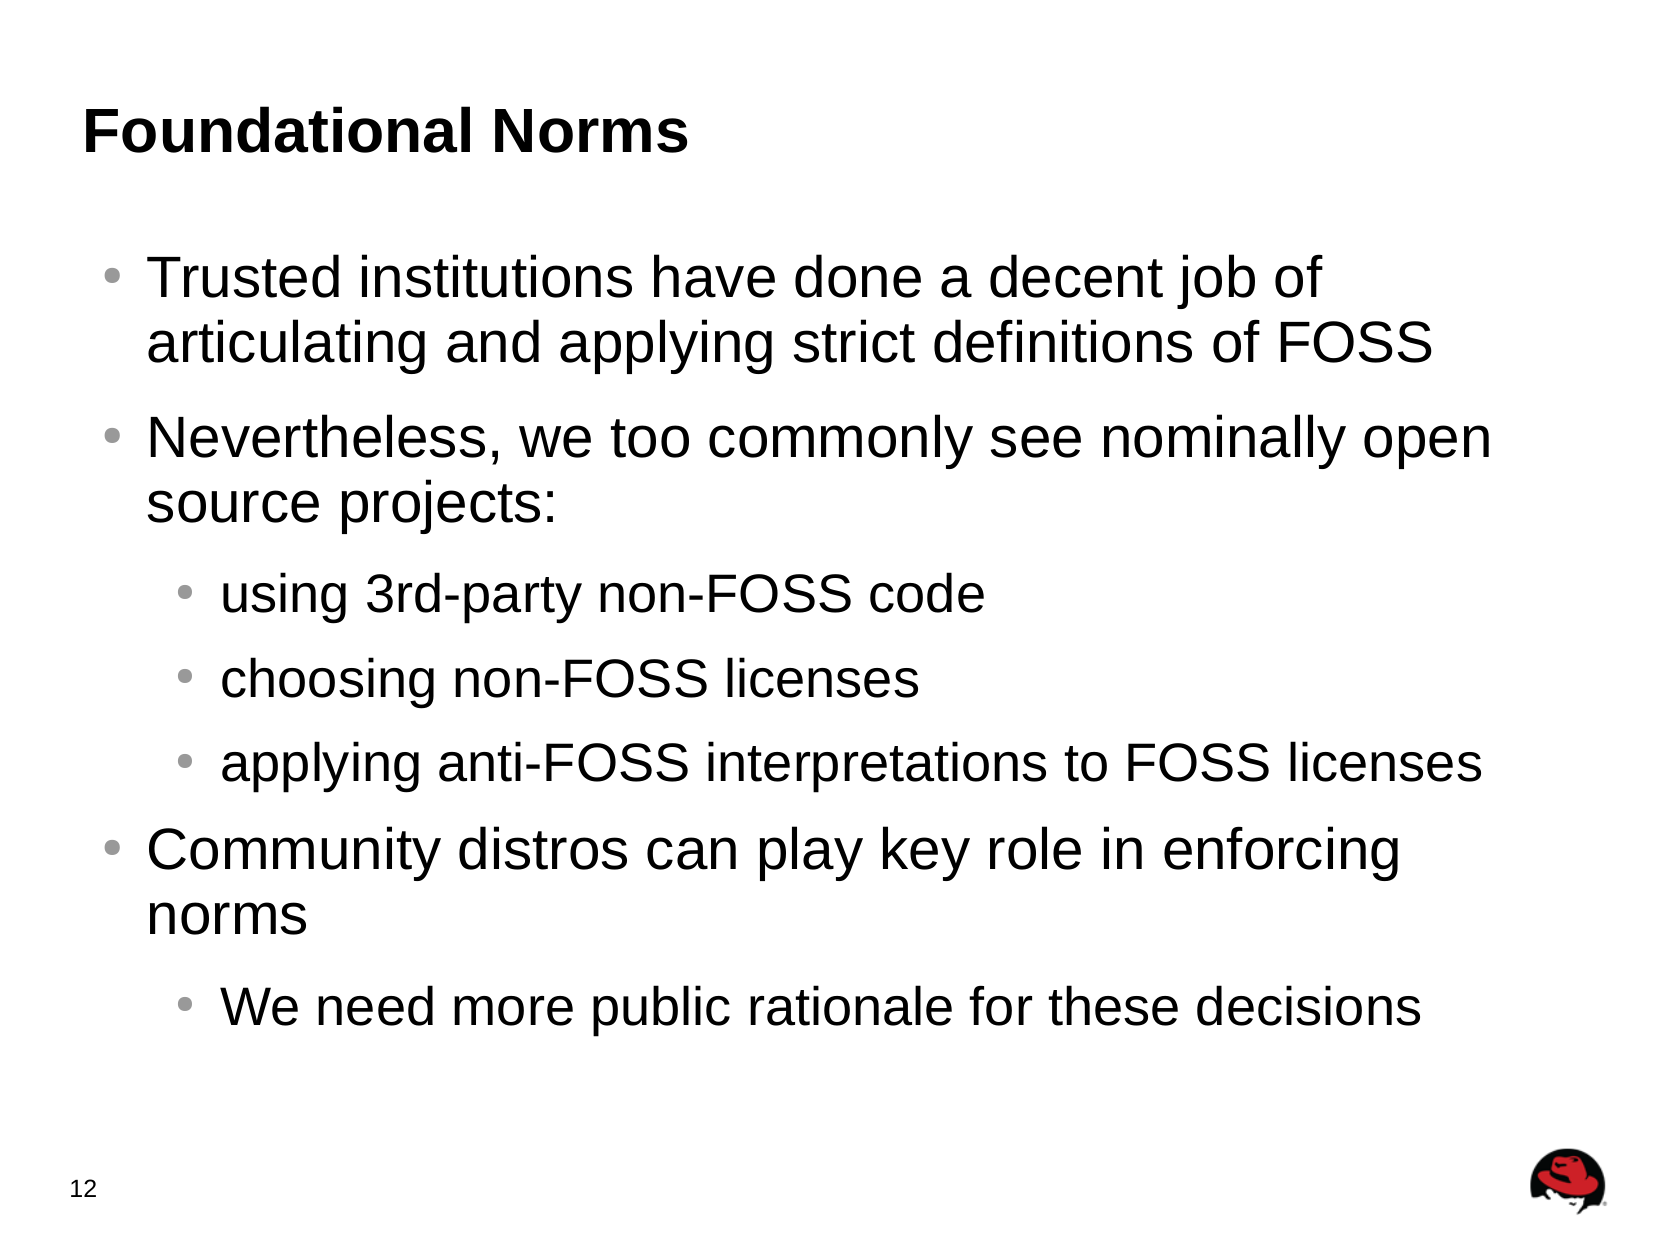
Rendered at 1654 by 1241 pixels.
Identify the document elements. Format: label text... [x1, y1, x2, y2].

picture [1529, 1146, 1613, 1224]
list Trusted institutions have done a decent job of articulating and applying strict definitions of FOSS Nevertheless, we too commonly see nominally open source projects: using 3rd-party non-FOSS code choosing non-FOSS licenses applying anti-FOSS interpretations to FOSS licenses Community distros can play key role in enforcing norms We need more public rationale for these decisions [86, 244, 1576, 1037]
title Foundational Norms [82, 45, 1571, 218]
